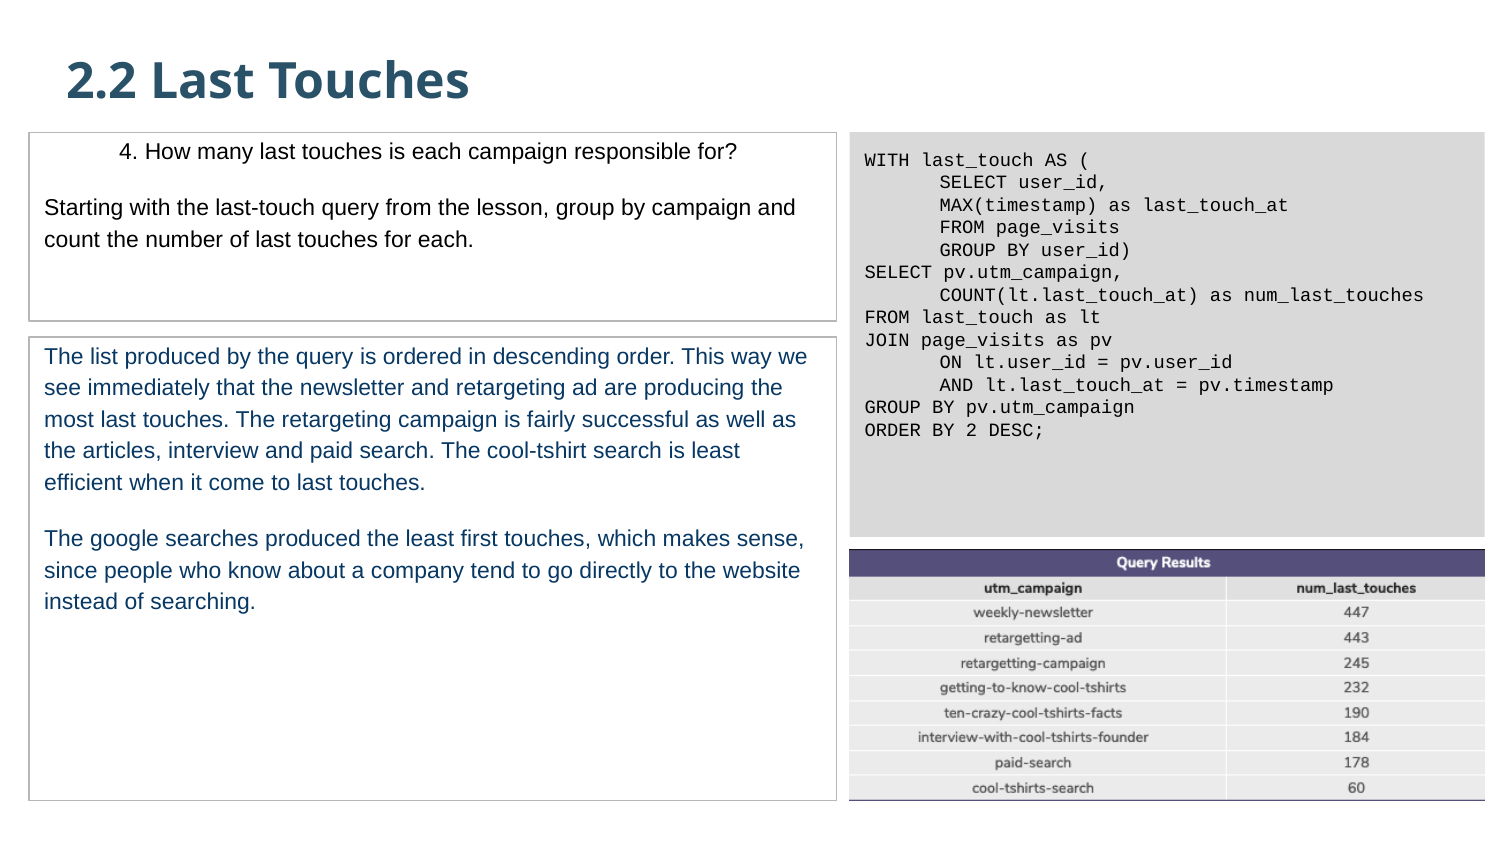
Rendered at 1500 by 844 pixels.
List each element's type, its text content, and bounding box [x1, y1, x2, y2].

text_box 4. How many last touches is each campaign responsible for? Starting with the last-touch query from the lesson, group by campaign and count the number of last touches for each. [29, 132, 837, 322]
text_box WITH last_touch AS ( SELECT user_id, MAX(timestamp) as last_touch_at FROM page_visits GROUP BY user_id) SELECT pv.utm_campaign, COUNT(lt.last_touch_at) as num_last_touches FROM last_touch as lt JOIN page_visits as pv ON lt.user_id = pv.user_id AND lt.last_touch_at = pv.timestamp GROUP BY pv.utm_campaign ORDER BY 2 DESC; [849, 132, 1485, 537]
picture [849, 549, 1485, 801]
text_box 2.2 Last Touches [51, 47, 1449, 124]
text_box The list produced by the query is ordered in descending order. This way we see immediately that the newsletter and retargeting ad are producing the most last touches. The retargeting campaign is fairly successful as well as the articles, interview and paid search. The cool-tshirt search is least efficient when it come to last touches. The google searches produced the least first touches, which makes sense, since people who know about a company tend to go directly to the website instead of searching. [29, 337, 837, 801]
